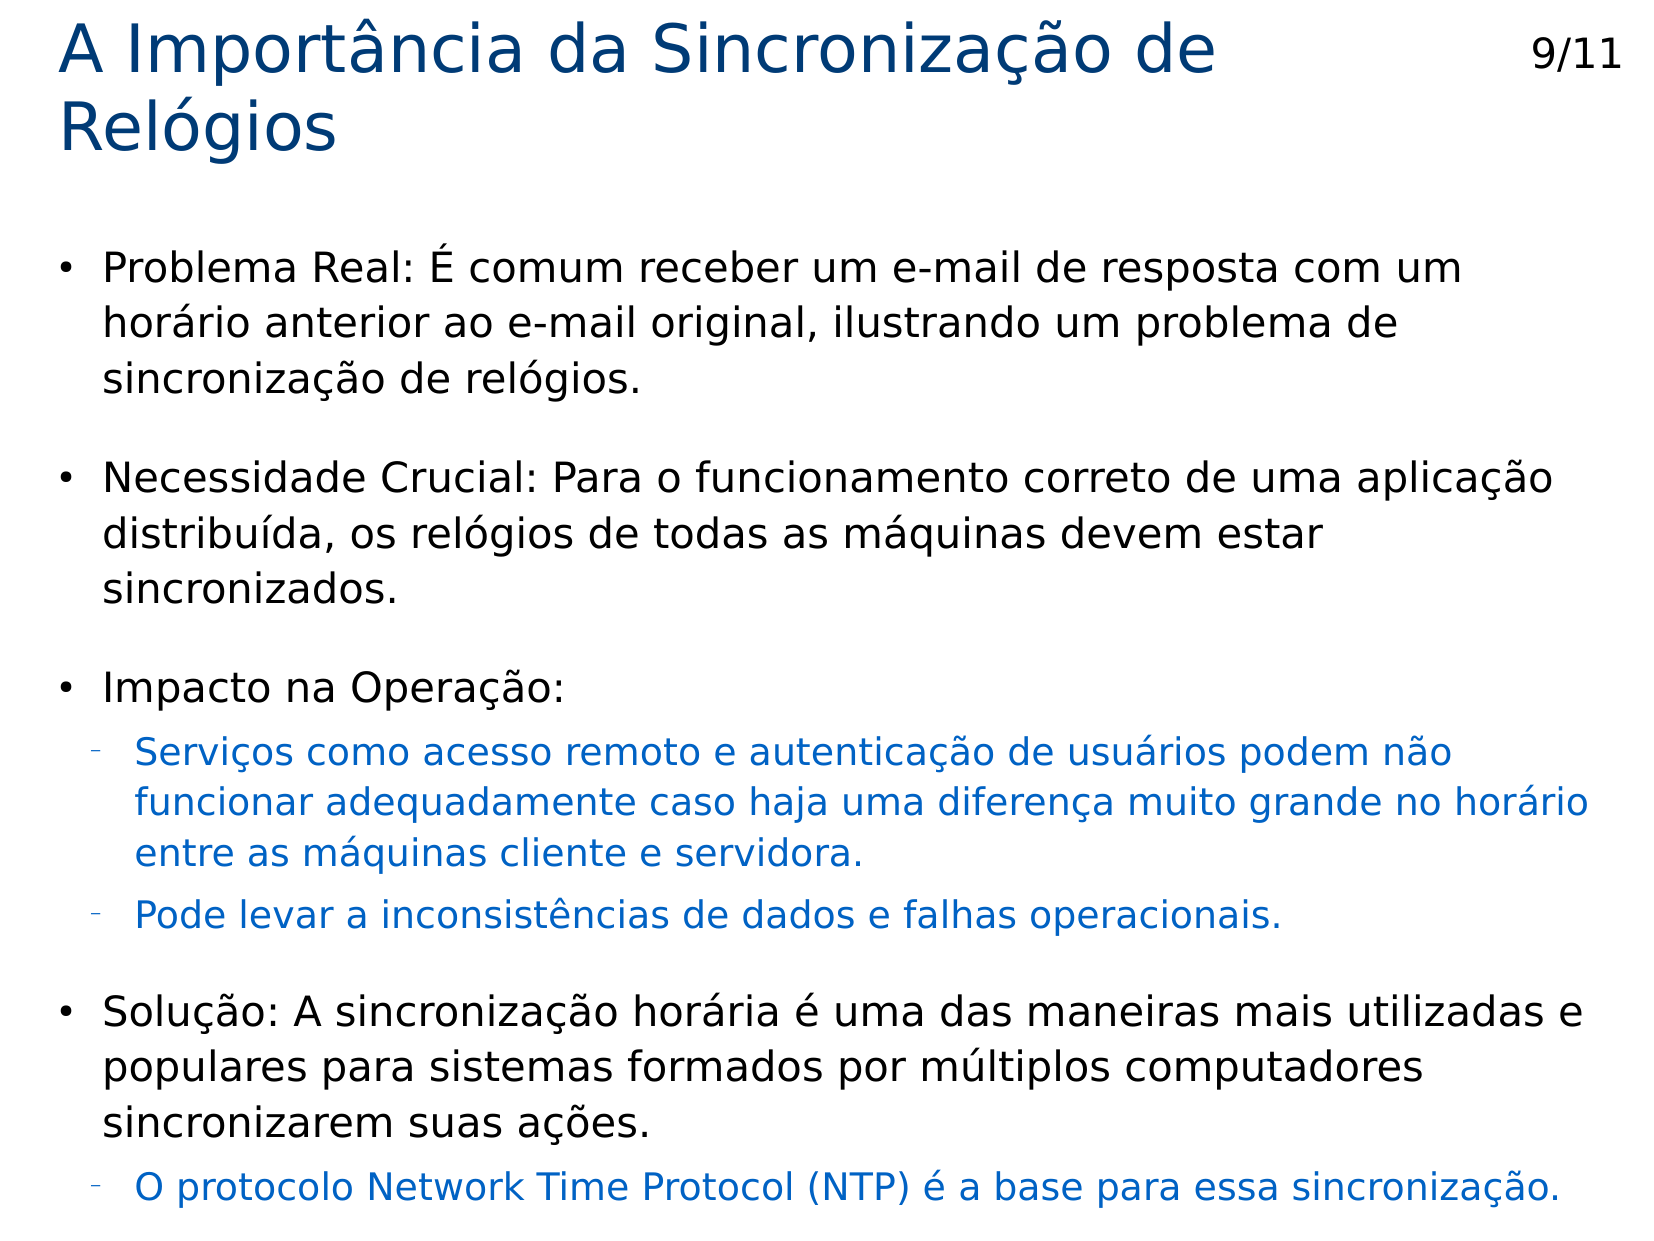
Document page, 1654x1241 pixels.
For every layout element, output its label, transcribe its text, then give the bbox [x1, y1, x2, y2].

list Problema Real: É comum receber um e-mail de resposta com um horário anterior ao e-mail original, ilustrando um problema de sincronização de relógios. Necessidade Crucial: Para o funcionamento correto de uma aplicação distribuída, os relógios de todas as máquinas devem estar sincronizados. Impacto na Operação: Serviços como acesso remoto e autenticação de usuários podem não funcionar adequadamente caso haja uma diferença muito grande no horário entre as máquinas cliente e servidora. Pode levar a inconsistências de dados e falhas operacionais. Solução: A sincronização horária é uma das maneiras mais utilizadas e populares para sistemas formados por múltiplos computadores sincronizarem suas ações. O protocolo Network Time Protocol (NTP) é a base para essa sincronização. [59, 236, 1595, 1211]
title A Importância da Sincronização de Relógios [59, 10, 1506, 167]
